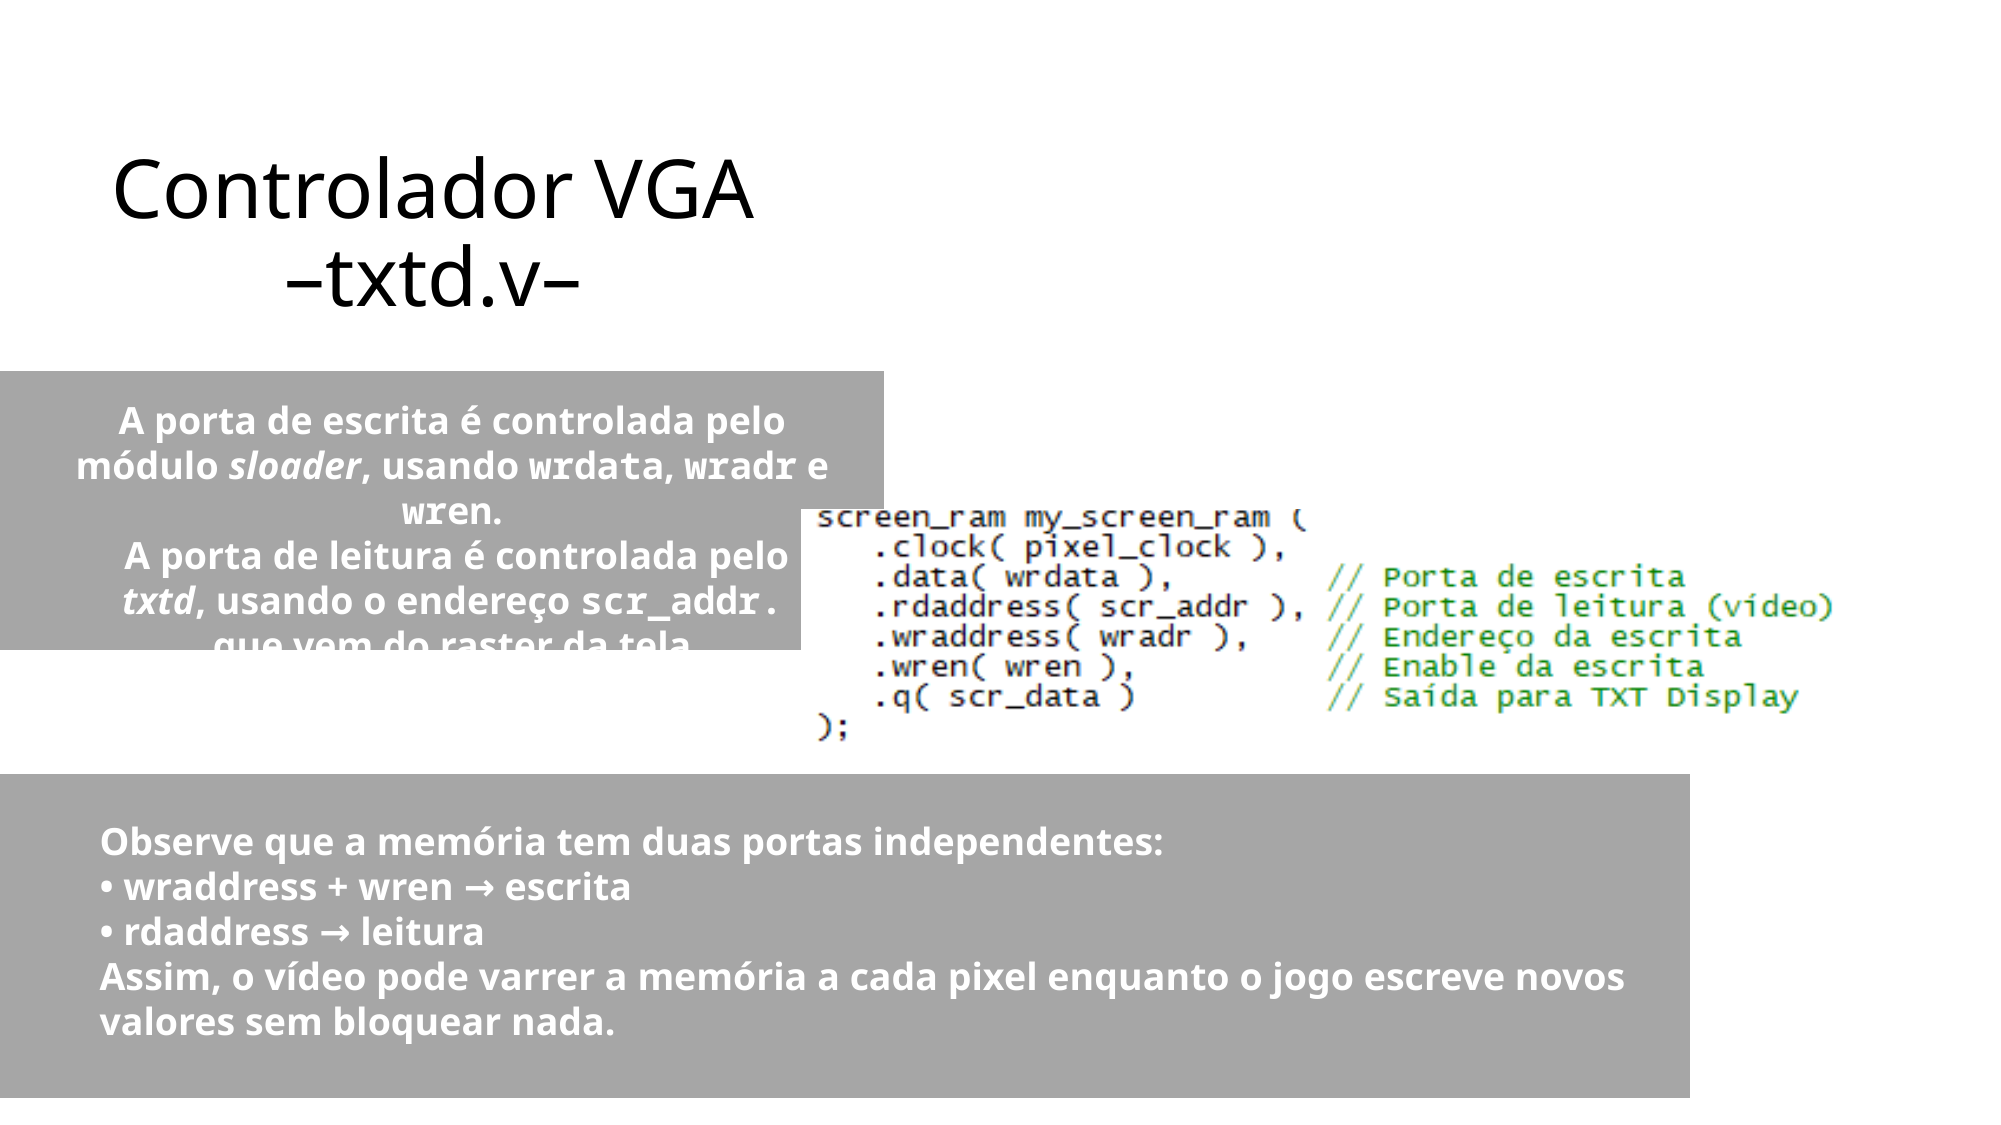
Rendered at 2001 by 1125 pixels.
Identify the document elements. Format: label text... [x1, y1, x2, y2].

text_box [404, 632, 578, 650]
text_box [390, 643, 399, 650]
picture [801, 509, 1877, 753]
text_box [0, 371, 884, 650]
text_box [569, 643, 578, 650]
text_box [0, 774, 1690, 1098]
text_box [583, 632, 660, 650]
text_box [666, 632, 801, 650]
text_box Observe que a memória tem duas portas independentes: • wraddress + wren → escrita • rdaddress → leitura Assim, o vídeo pode varrer a memória a cada pixel enquanto o jogo escreve novos valores sem bloquear nada. [84, 810, 1652, 1099]
text_box A porta de escrita é controlada pelo módulo sloader, usando wrdata, wradr e wren. A porta de leitura é controlada pelo txtd, usando o endereço scr_addr. que vem do raster da tela [59, 389, 846, 632]
text_box [219, 643, 228, 650]
text_box Controlador VGA –txtd.v– [84, 108, 784, 364]
text_box [345, 643, 352, 650]
text_box [413, 643, 422, 650]
text_box [357, 643, 364, 650]
